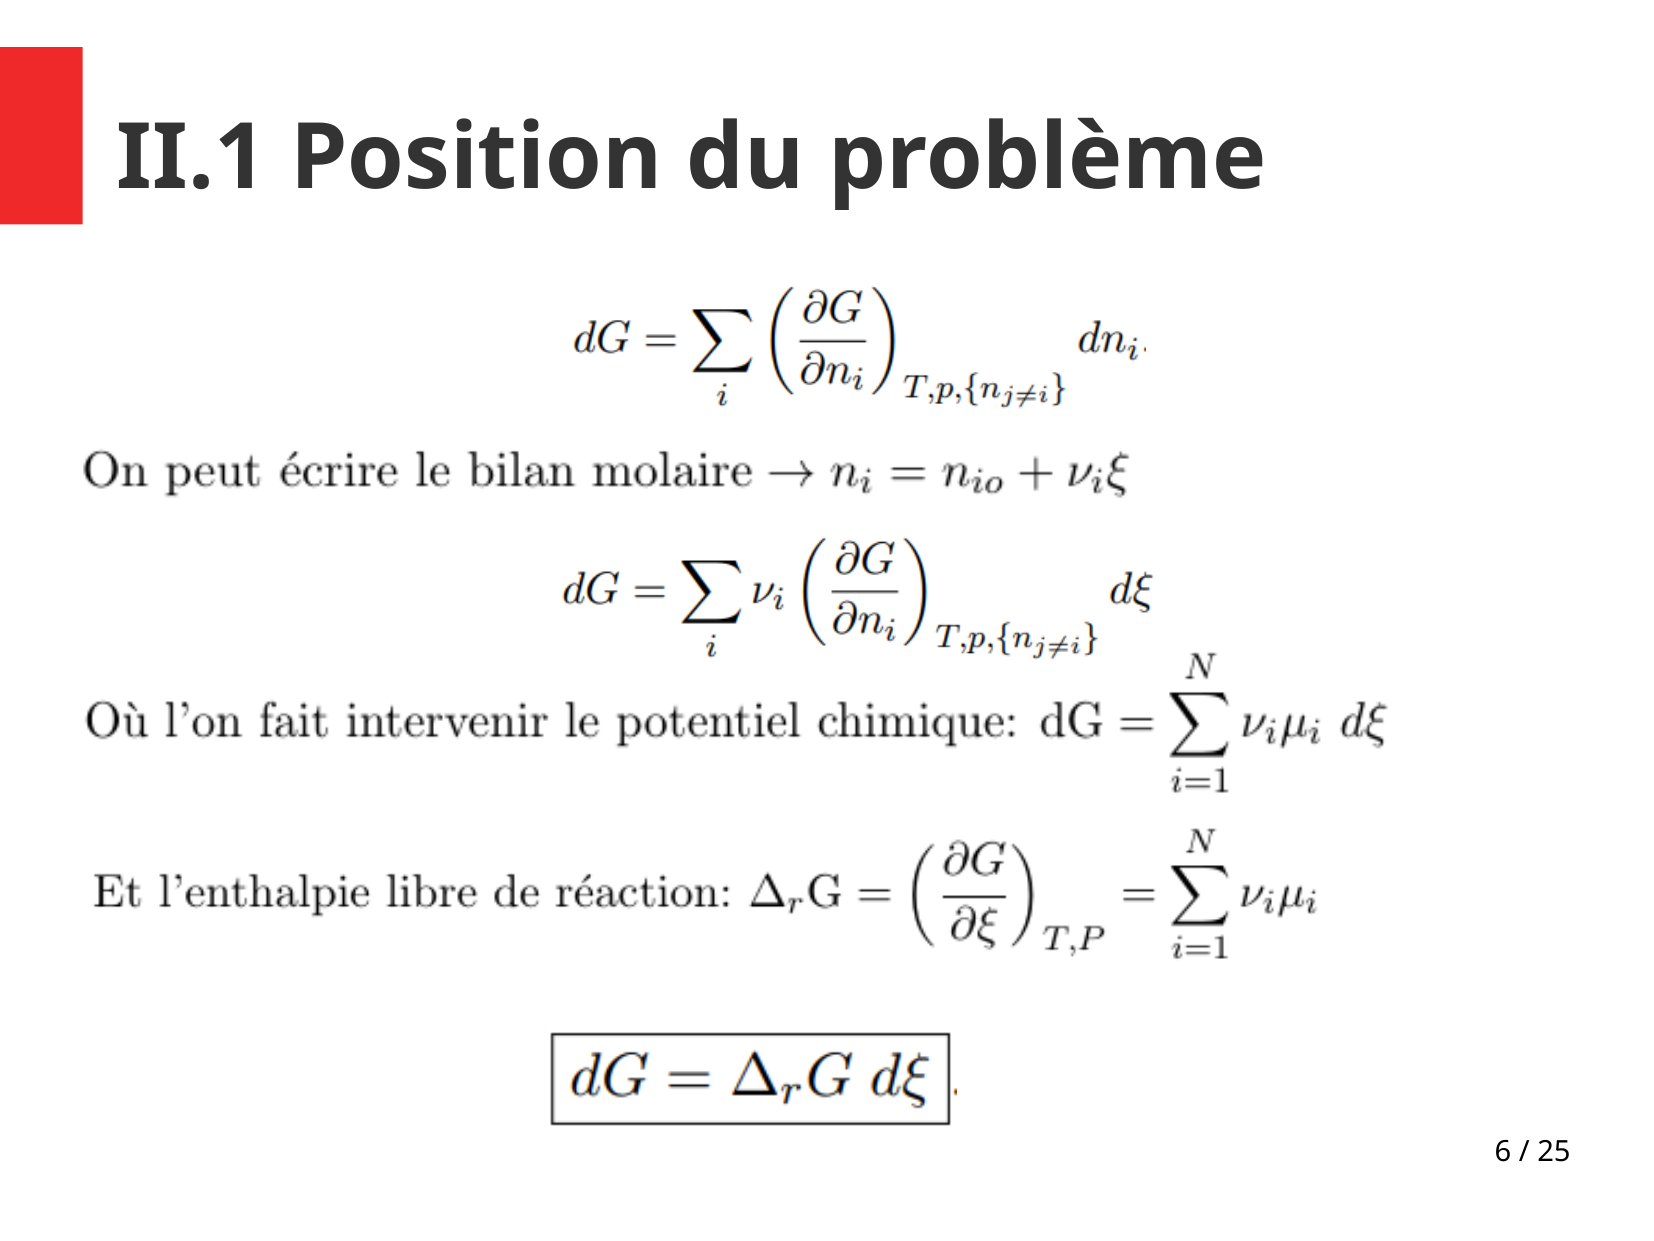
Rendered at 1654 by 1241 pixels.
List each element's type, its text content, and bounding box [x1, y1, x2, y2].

picture [68, 275, 1415, 975]
title II.1 Position du problème [116, 49, 1570, 257]
picture [543, 1023, 957, 1134]
